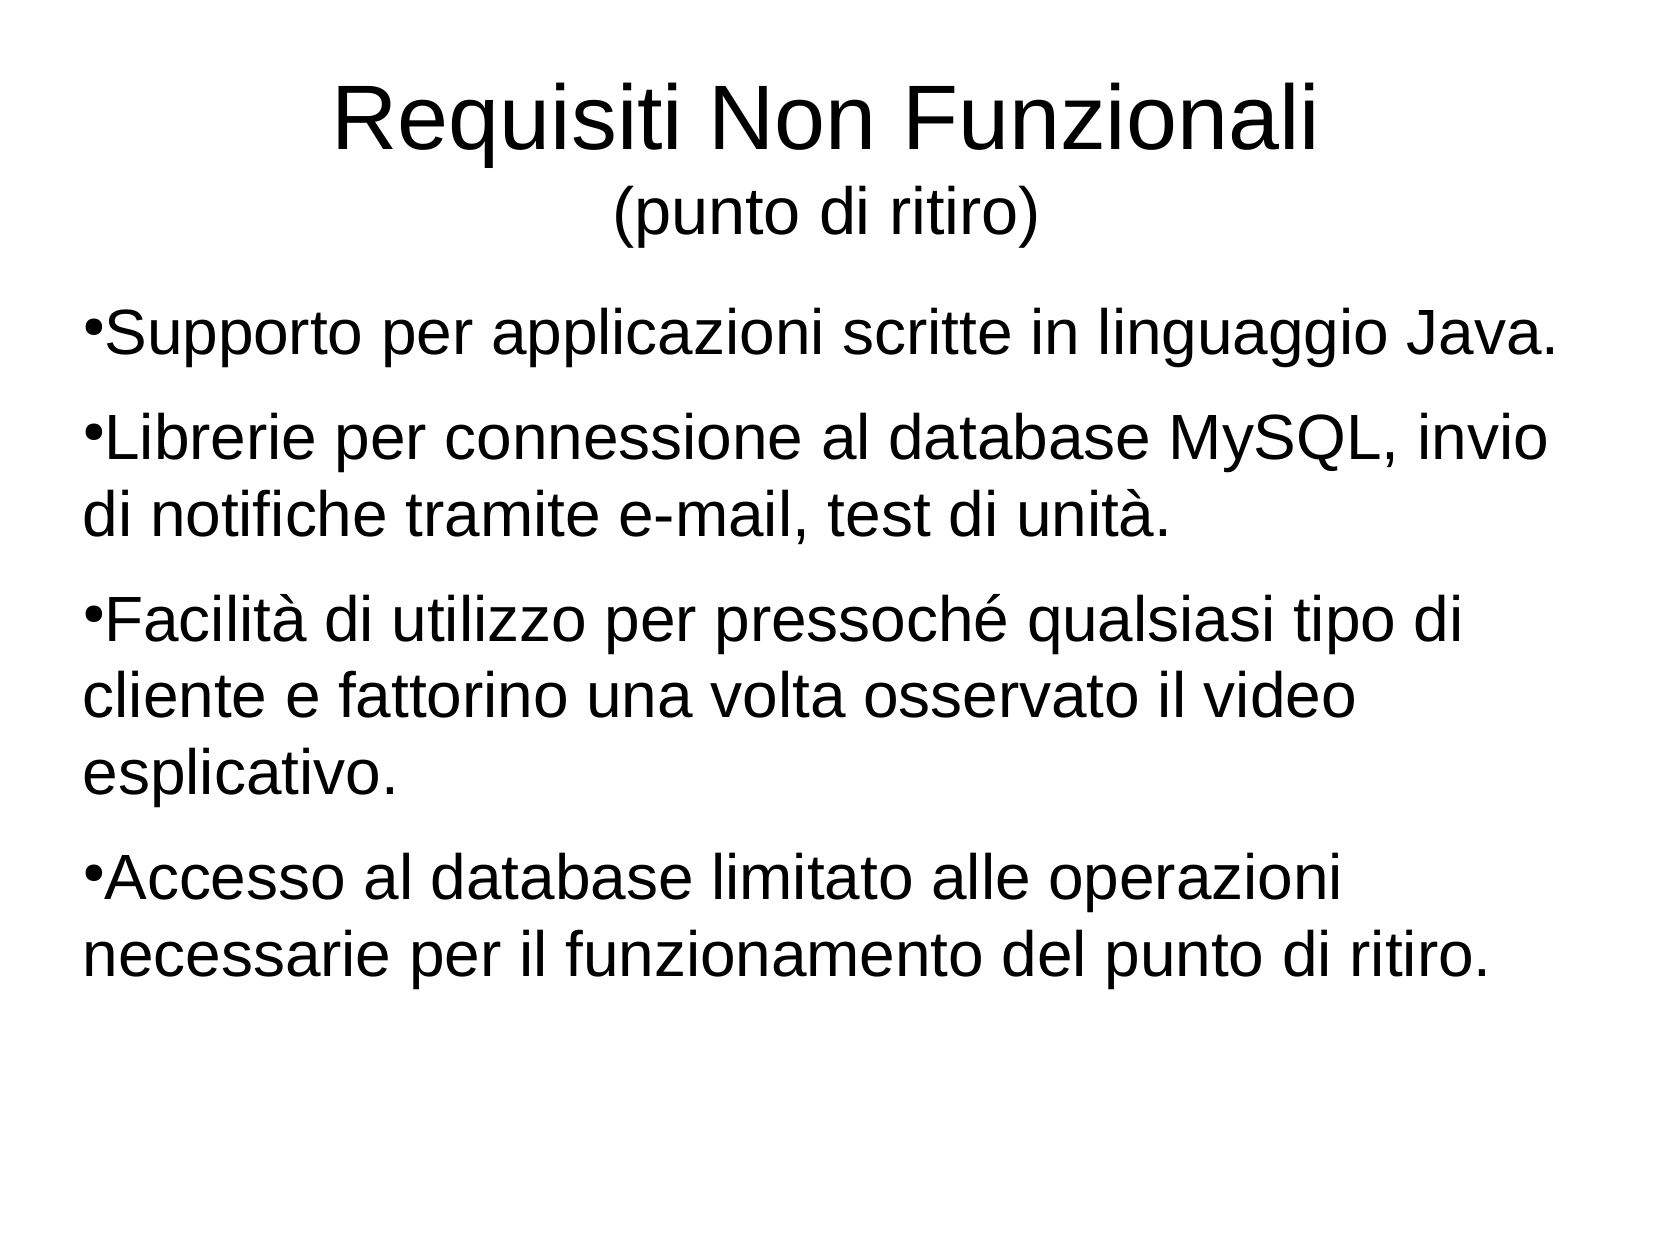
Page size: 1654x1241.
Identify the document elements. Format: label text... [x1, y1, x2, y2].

list Supporto per applicazioni scritte in linguaggio Java. Librerie per connessione al database MySQL, invio di notifiche tramite e-mail, test di unità. Facilità di utilizzo per pressoché qualsiasi tipo di cliente e fattorino una volta osservato il video esplicativo. Accesso al database limitato alle operazioni necessarie per il funzionamento del punto di ritiro. [82, 290, 1571, 1010]
title Requisiti Non Funzionali (punto di ritiro) [82, 49, 1571, 257]
